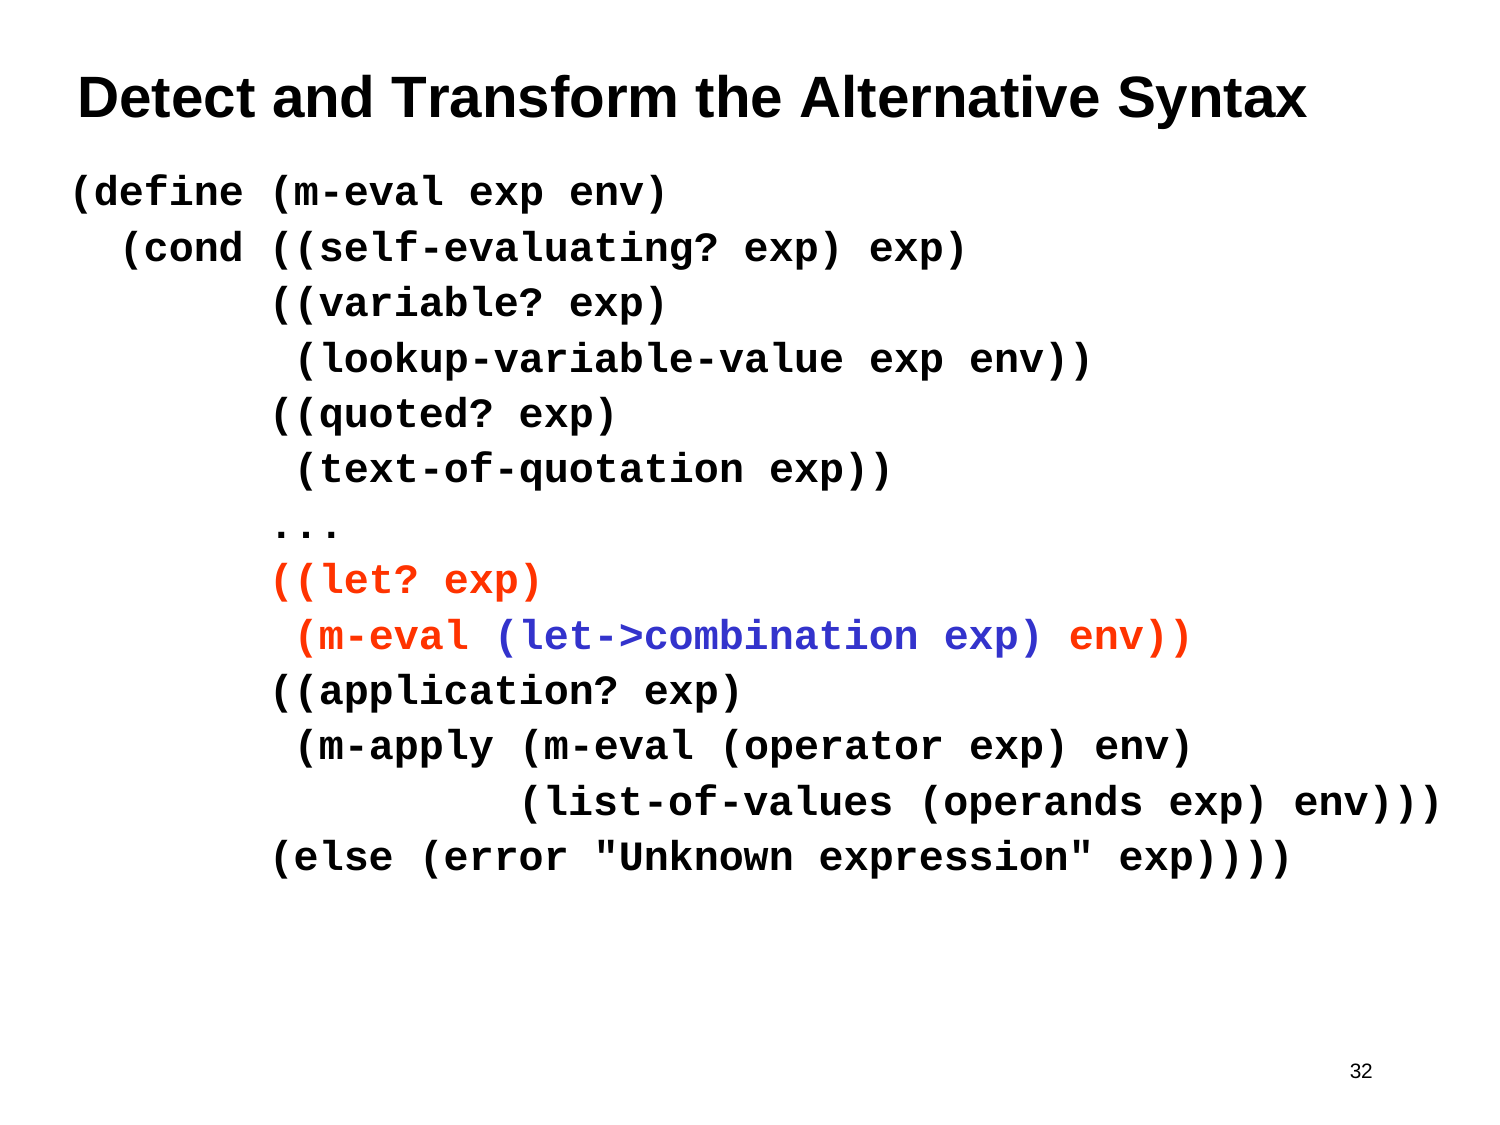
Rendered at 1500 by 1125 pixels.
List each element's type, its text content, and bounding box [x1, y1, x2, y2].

text_box Detect and Transform the Alternative Syntax [62, 24, 1338, 162]
text_box <number> [1025, 1049, 1388, 1101]
text_box (define (m-eval exp env) (cond ((self-evaluating? exp) exp) ((variable? exp) (lookup-variable-value exp env)) ((quoted? exp) (text-of-quotation exp)) ... ((let? exp) (m-eval (let->combination exp) env)) ((application? exp) (m-apply (m-eval (operator exp) env) (list-of-values (operands exp) env))) (else (error "Unknown expression" exp)))) [53, 162, 1474, 1000]
